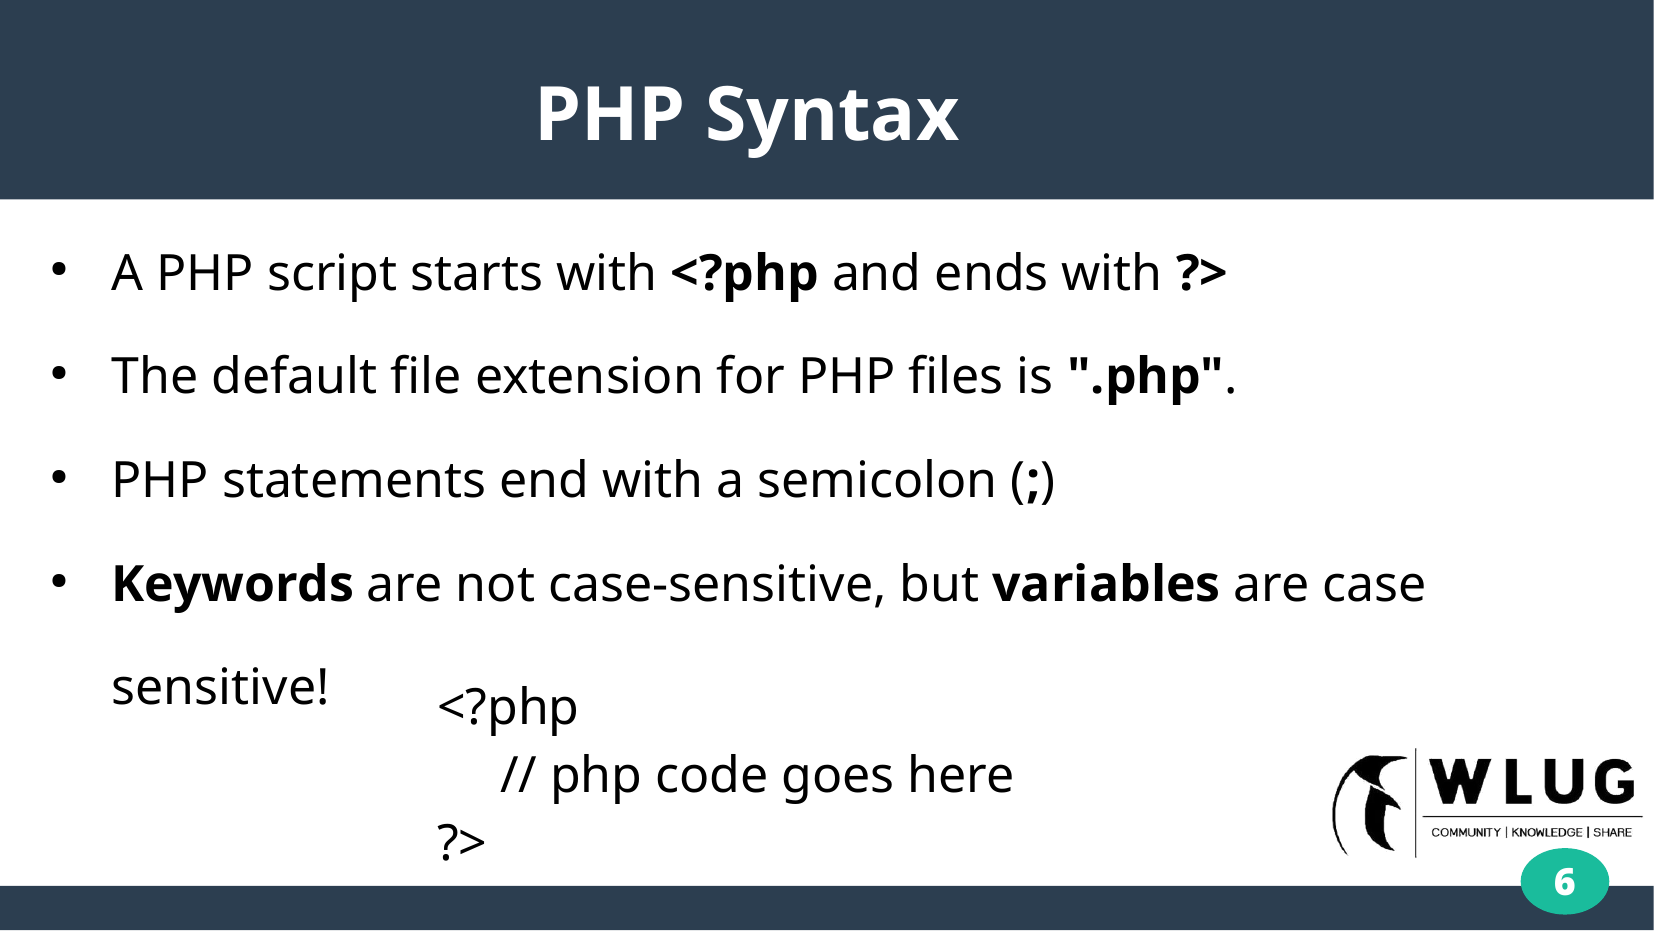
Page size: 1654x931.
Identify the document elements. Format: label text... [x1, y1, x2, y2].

text_box PHP Syntax [519, 53, 1063, 179]
text_box <?php // php code goes here ?> [422, 663, 1063, 875]
picture [1311, 740, 1654, 863]
text_box A PHP script starts with <?php and ends with ?> The default file extension for PHP files is ".php". PHP statements end with a semicolon (;) Keywords are not case-sensitive, but variables are case sensitive! [35, 229, 1608, 676]
